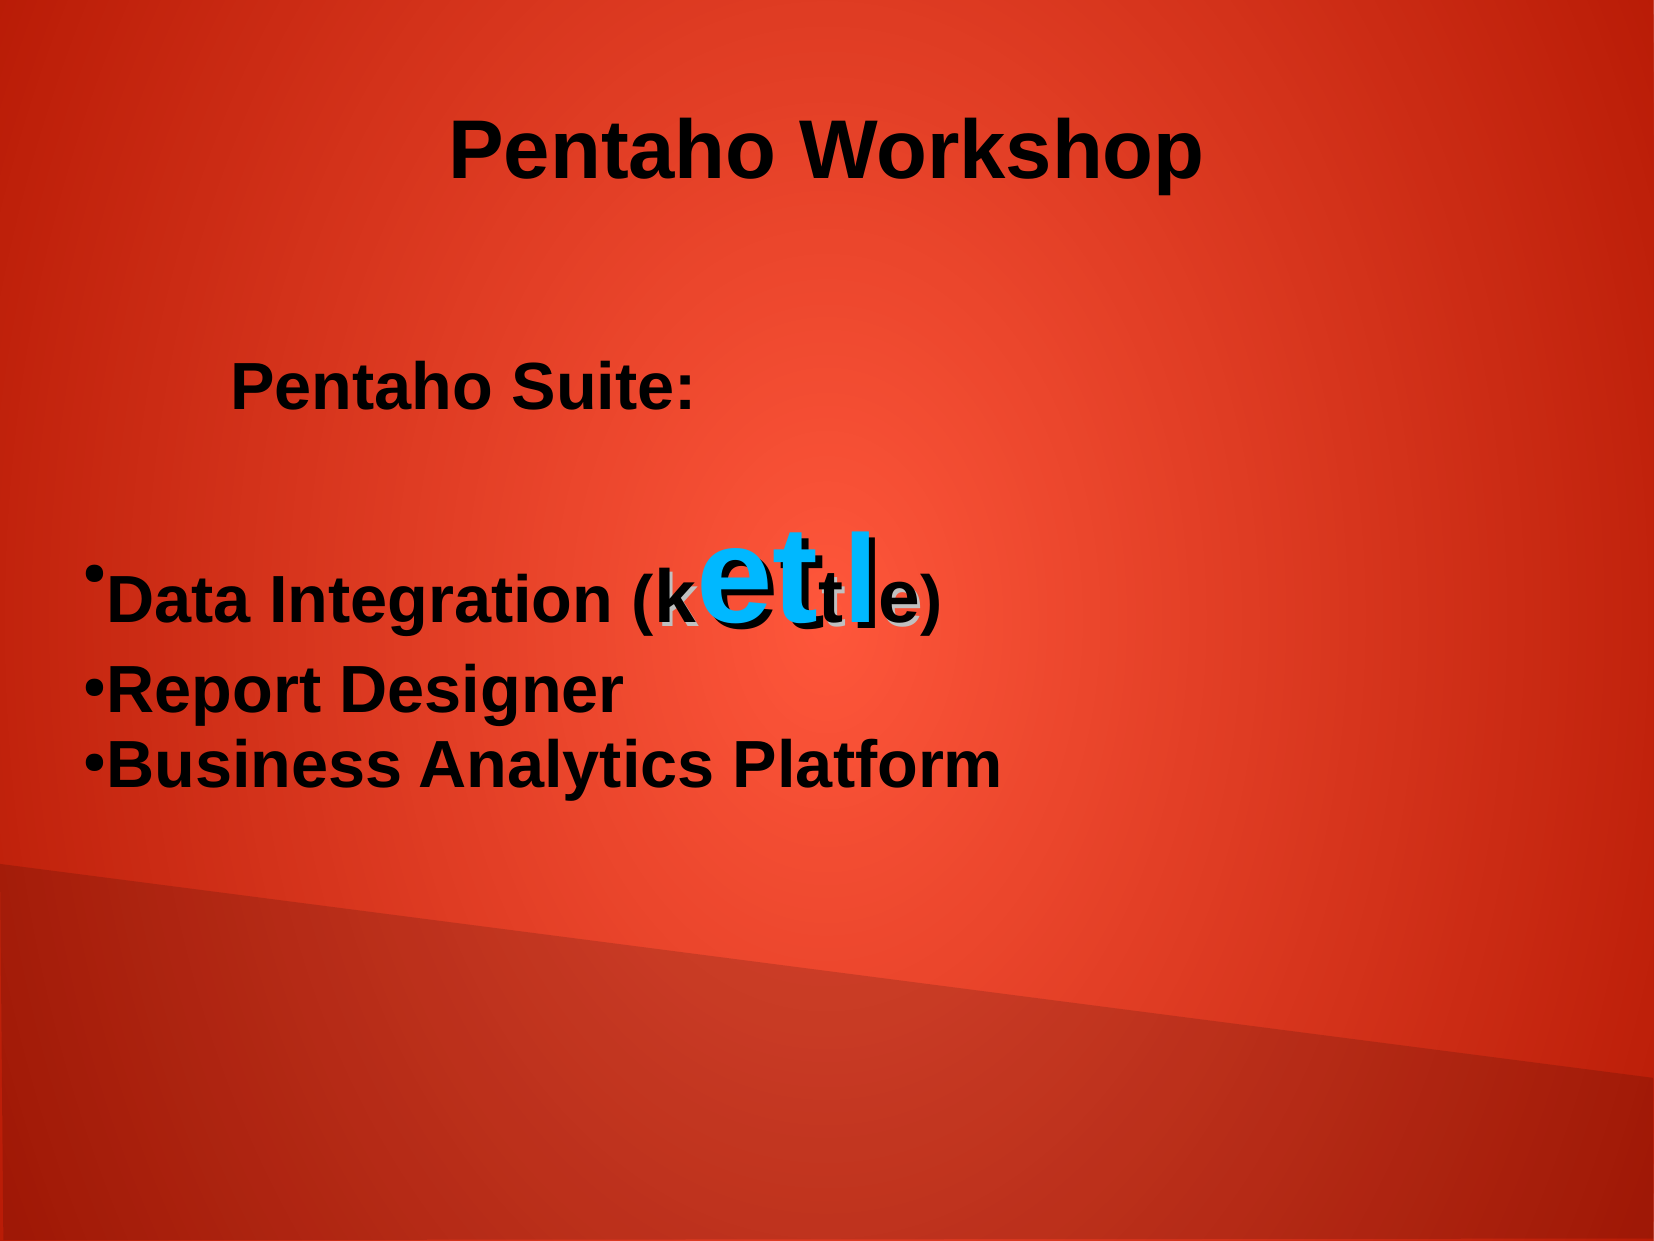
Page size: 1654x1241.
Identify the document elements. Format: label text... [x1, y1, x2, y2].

subtitle Pentaho Suite: Data Integration (kettle) Report Designer Business Analytics Platform [82, 290, 1571, 1010]
title Pentaho Workshop [82, 47, 1571, 252]
